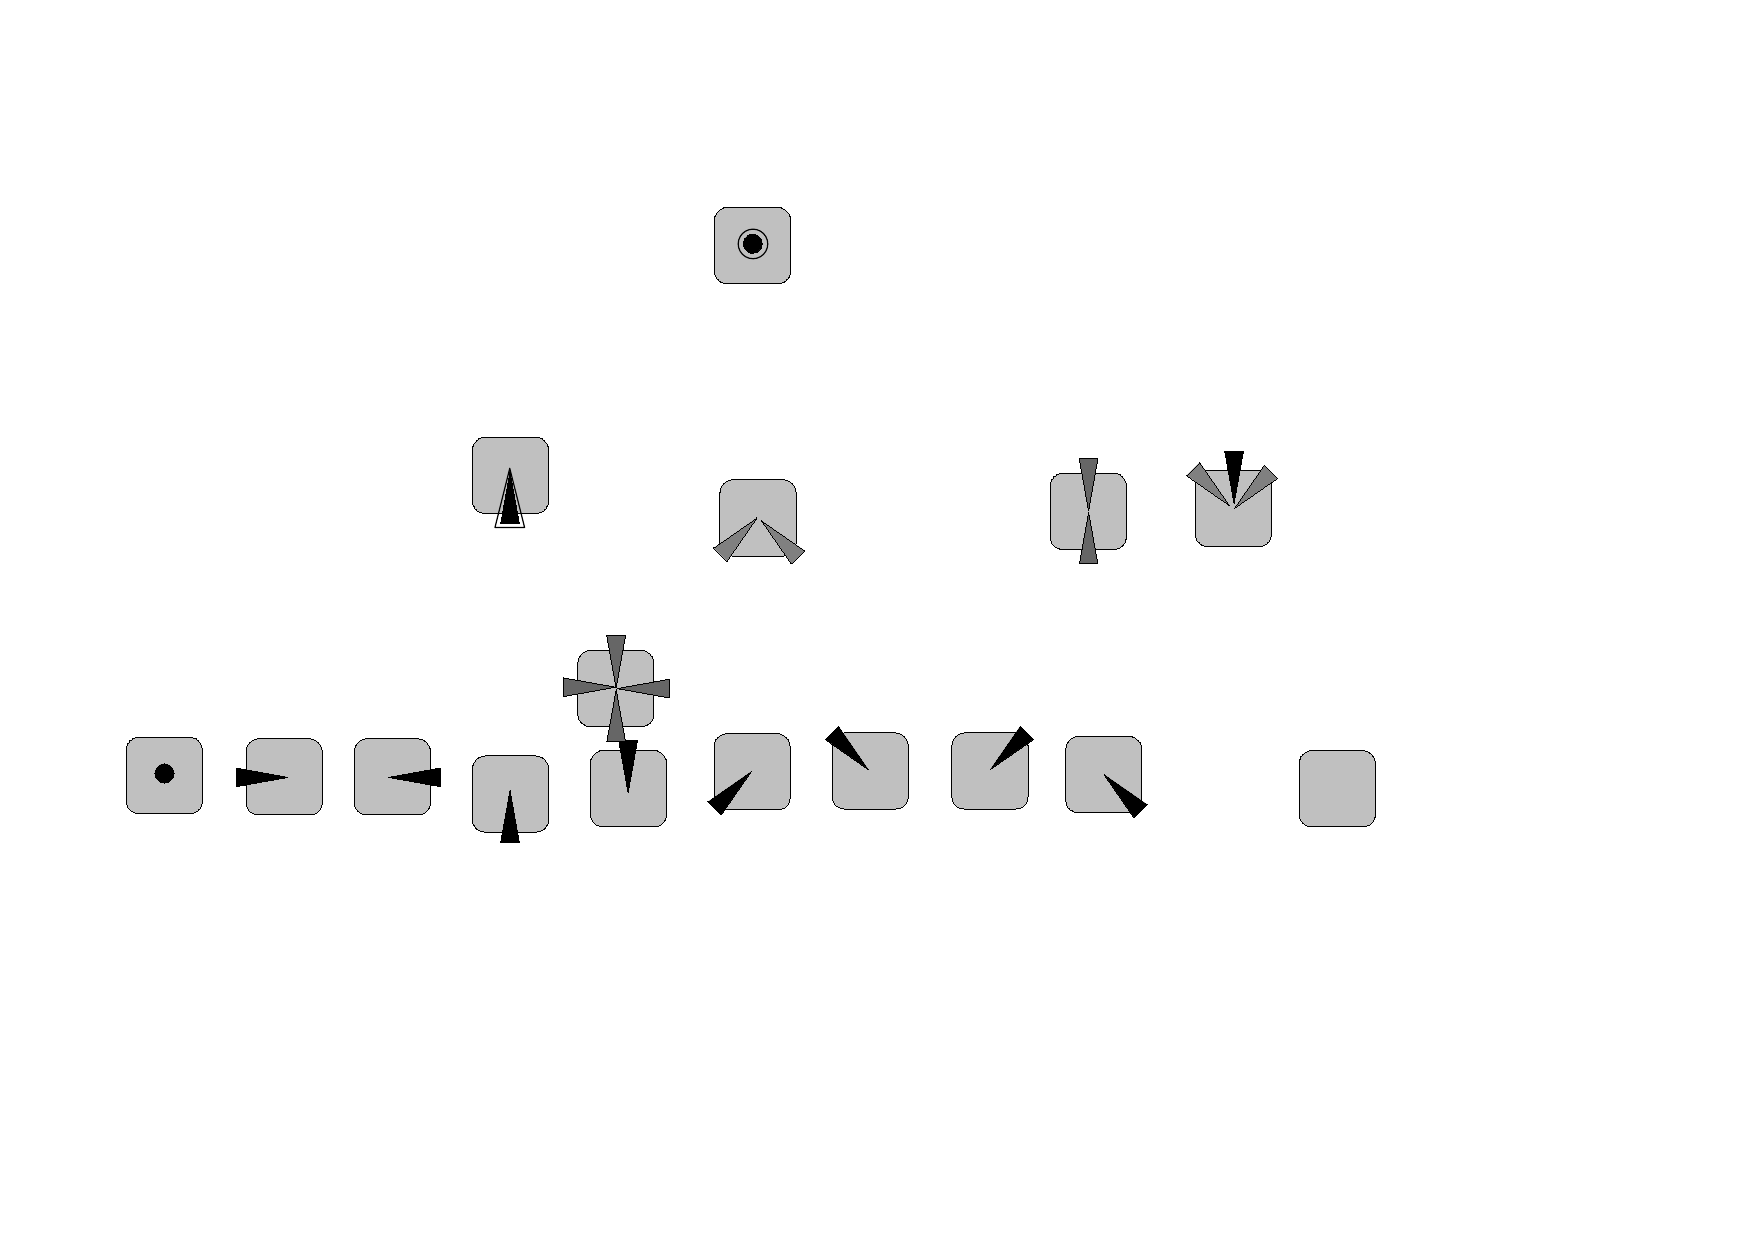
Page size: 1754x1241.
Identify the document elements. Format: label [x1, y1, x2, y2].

text_box [236, 738, 323, 815]
text_box [1299, 750, 1376, 827]
text_box [1186, 451, 1278, 547]
text_box [707, 733, 791, 815]
text_box [713, 479, 805, 564]
text_box [563, 635, 670, 827]
text_box [714, 207, 791, 284]
text_box [825, 726, 909, 810]
text_box [500, 474, 520, 524]
text_box [354, 738, 441, 815]
text_box [1065, 736, 1148, 818]
text_box [1050, 458, 1127, 564]
text_box [472, 755, 549, 843]
text_box [951, 726, 1034, 810]
text_box [126, 737, 203, 814]
text_box [472, 437, 549, 514]
